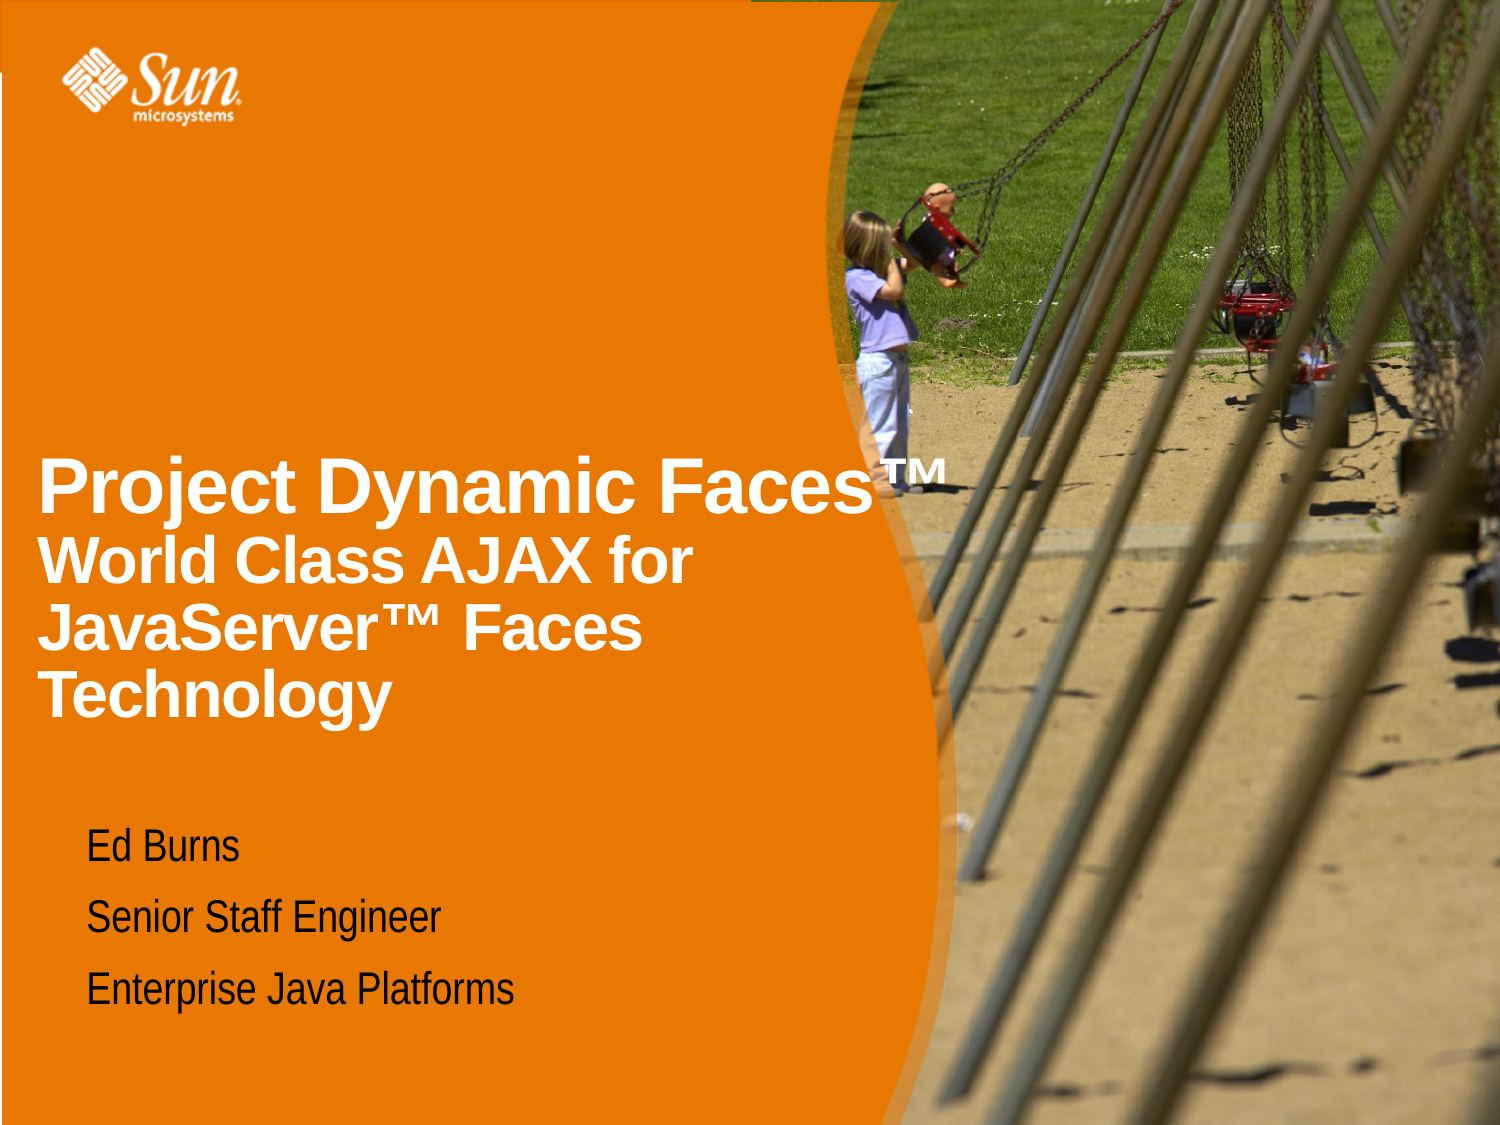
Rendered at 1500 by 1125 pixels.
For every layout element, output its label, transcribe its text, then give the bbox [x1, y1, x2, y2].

picture [0, 0, 1500, 1125]
list Ed Burns Senior Staff Engineer Enterprise Java Platforms [66, 825, 1057, 1098]
title Project Dynamic Faces™ World Class AJAX for JavaServer™ Faces Technology [37, 450, 969, 742]
